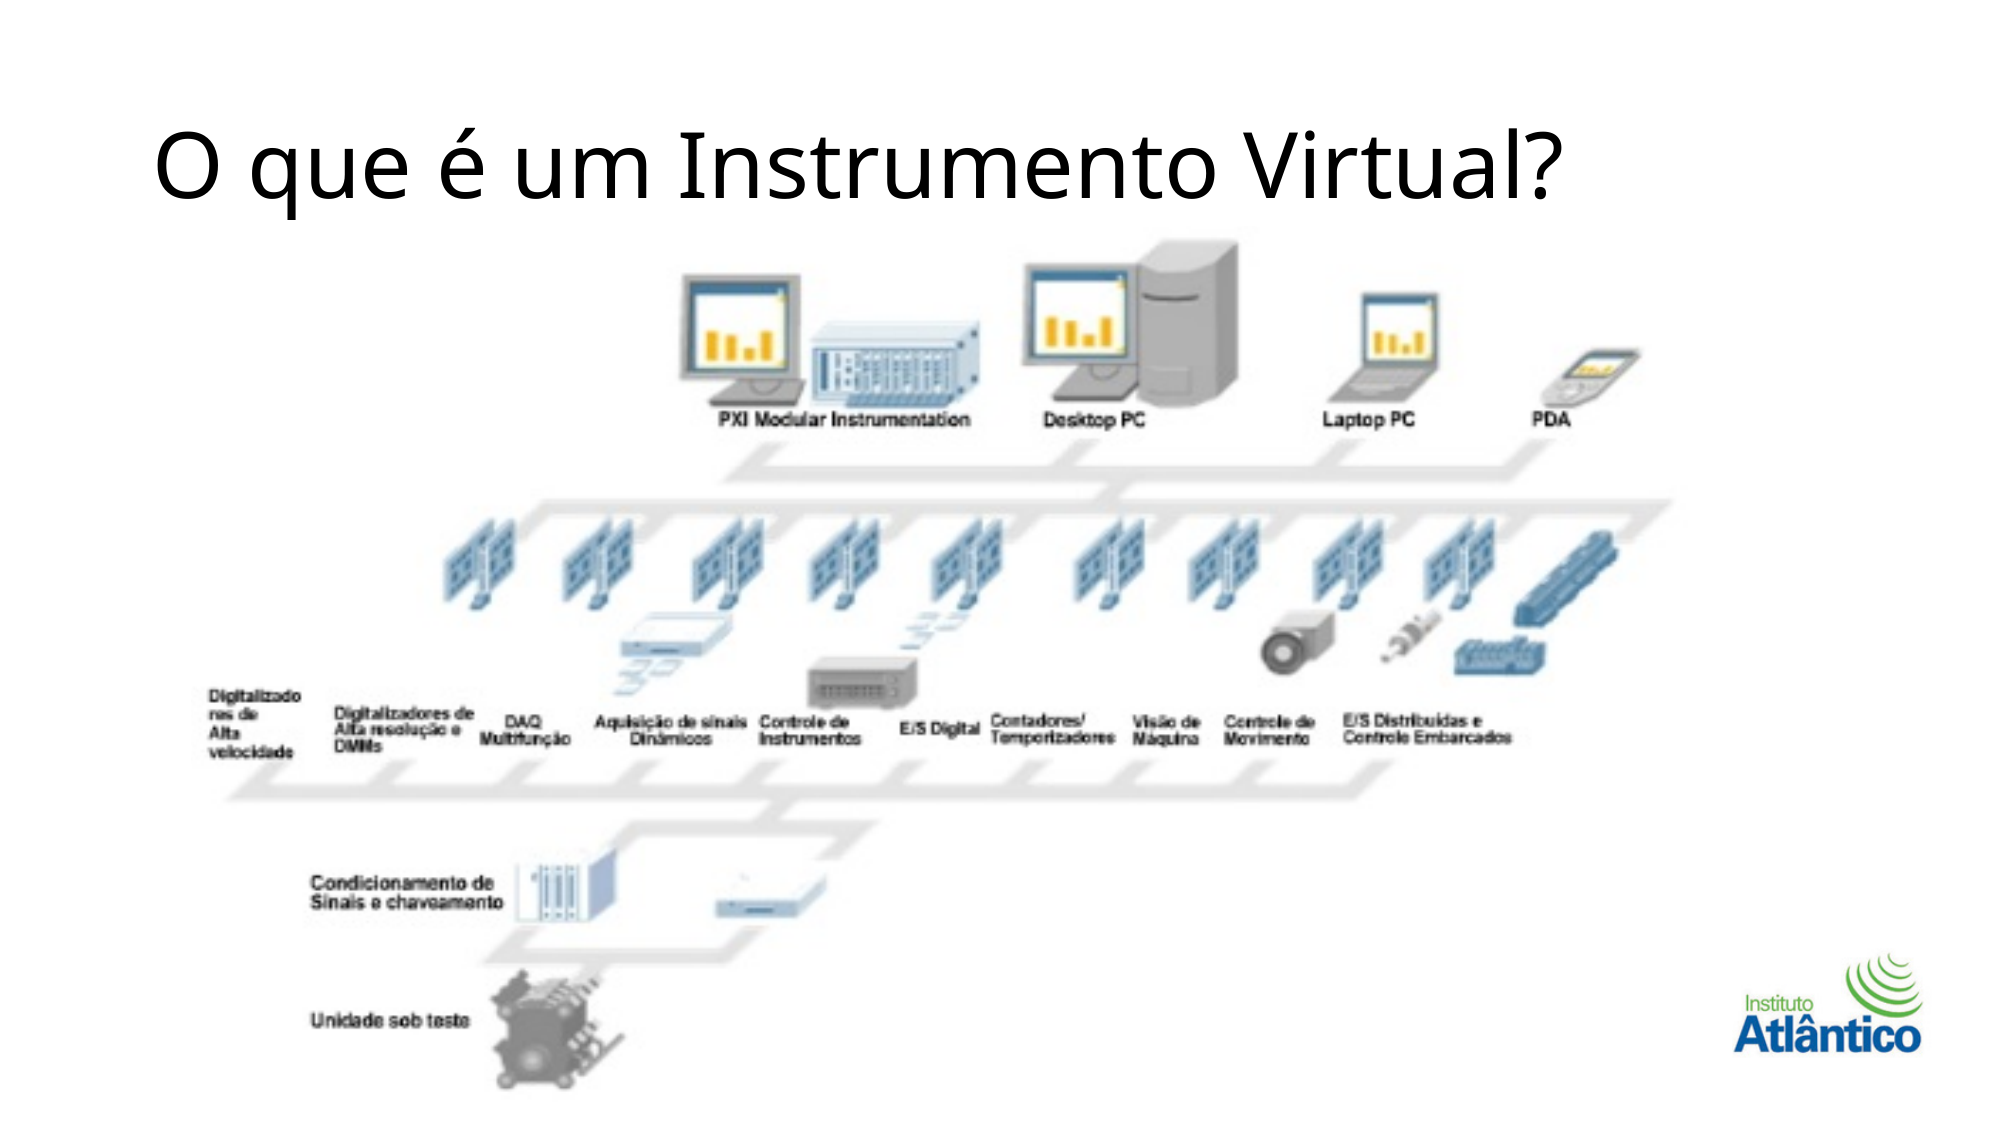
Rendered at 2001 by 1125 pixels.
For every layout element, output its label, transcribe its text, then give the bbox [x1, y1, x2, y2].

picture [191, 226, 2000, 1120]
title O que é um Instrumento Virtual? [137, 59, 1863, 278]
